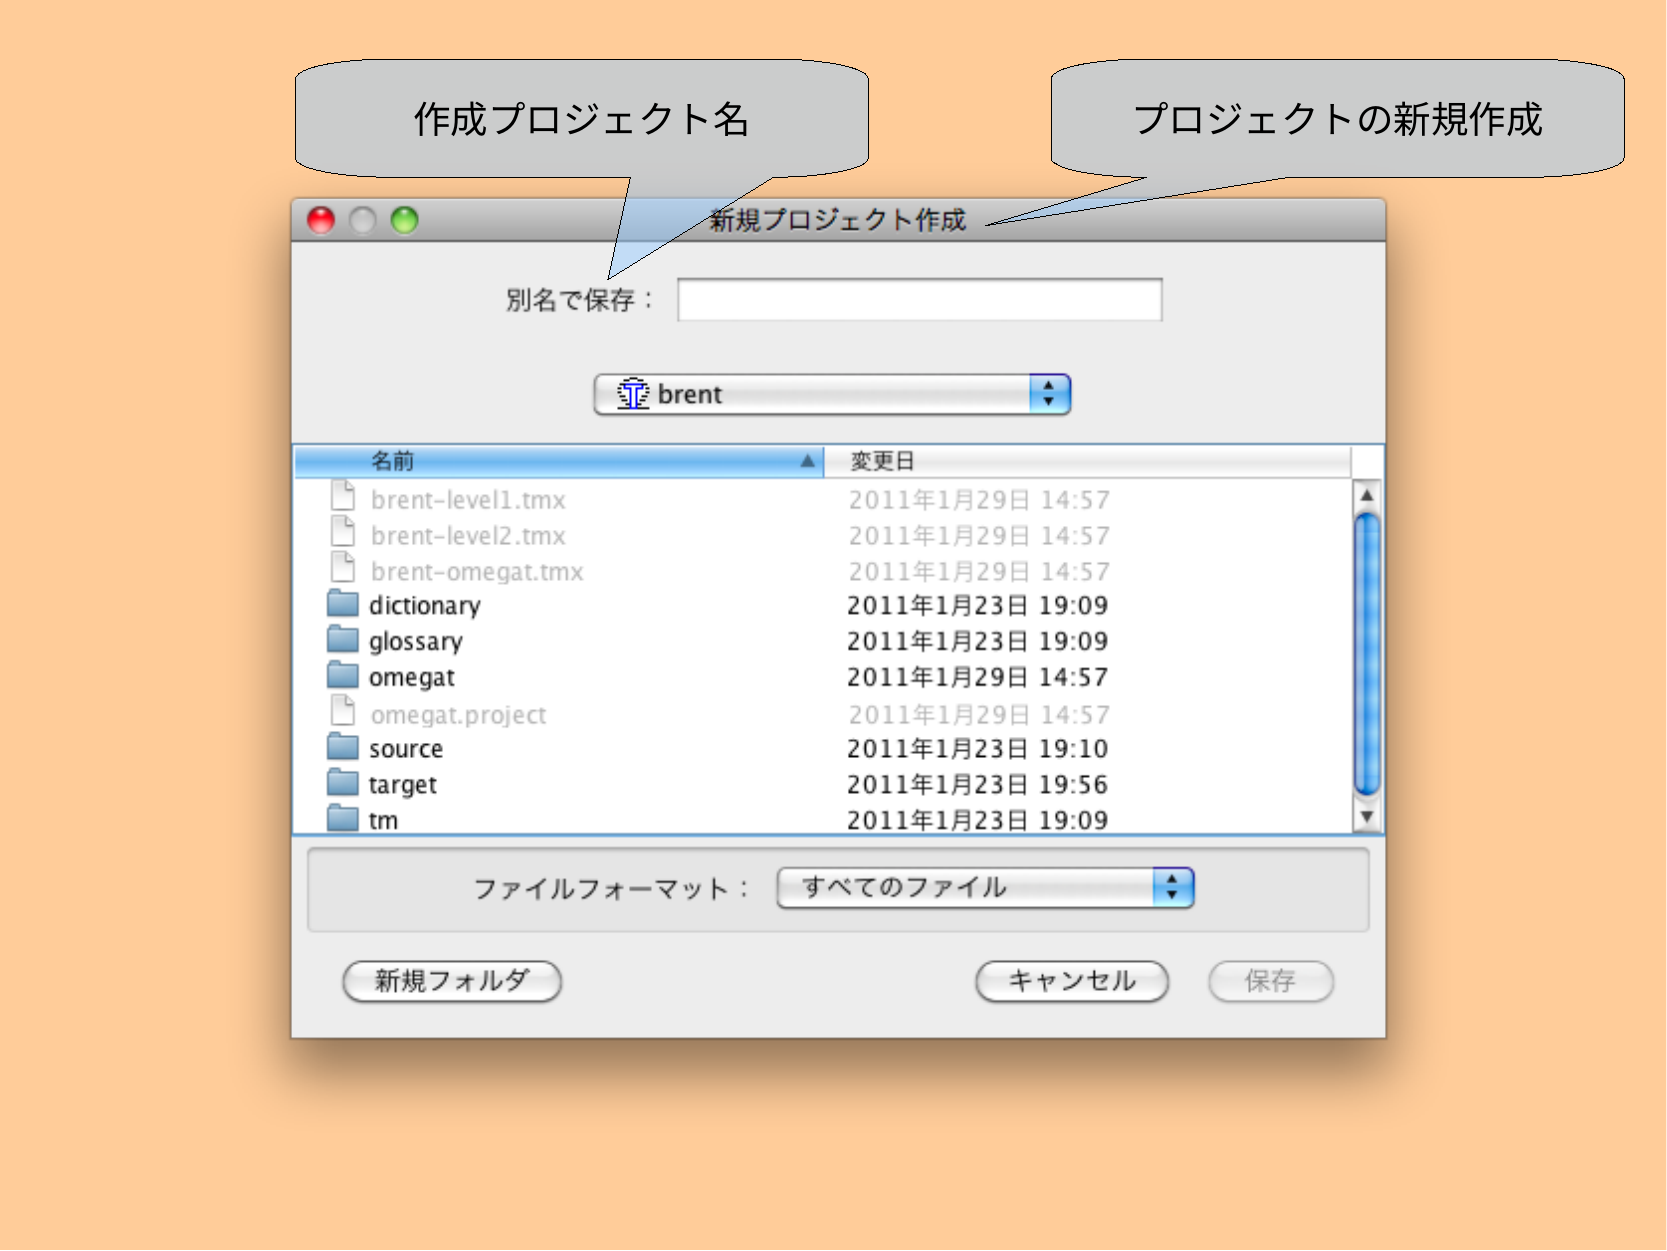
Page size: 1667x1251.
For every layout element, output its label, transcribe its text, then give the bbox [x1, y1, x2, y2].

picture [212, 149, 1466, 1148]
text_box 作成プロジェクト名 [295, 59, 869, 280]
text_box プロジェクトの新規作成 [985, 59, 1625, 226]
